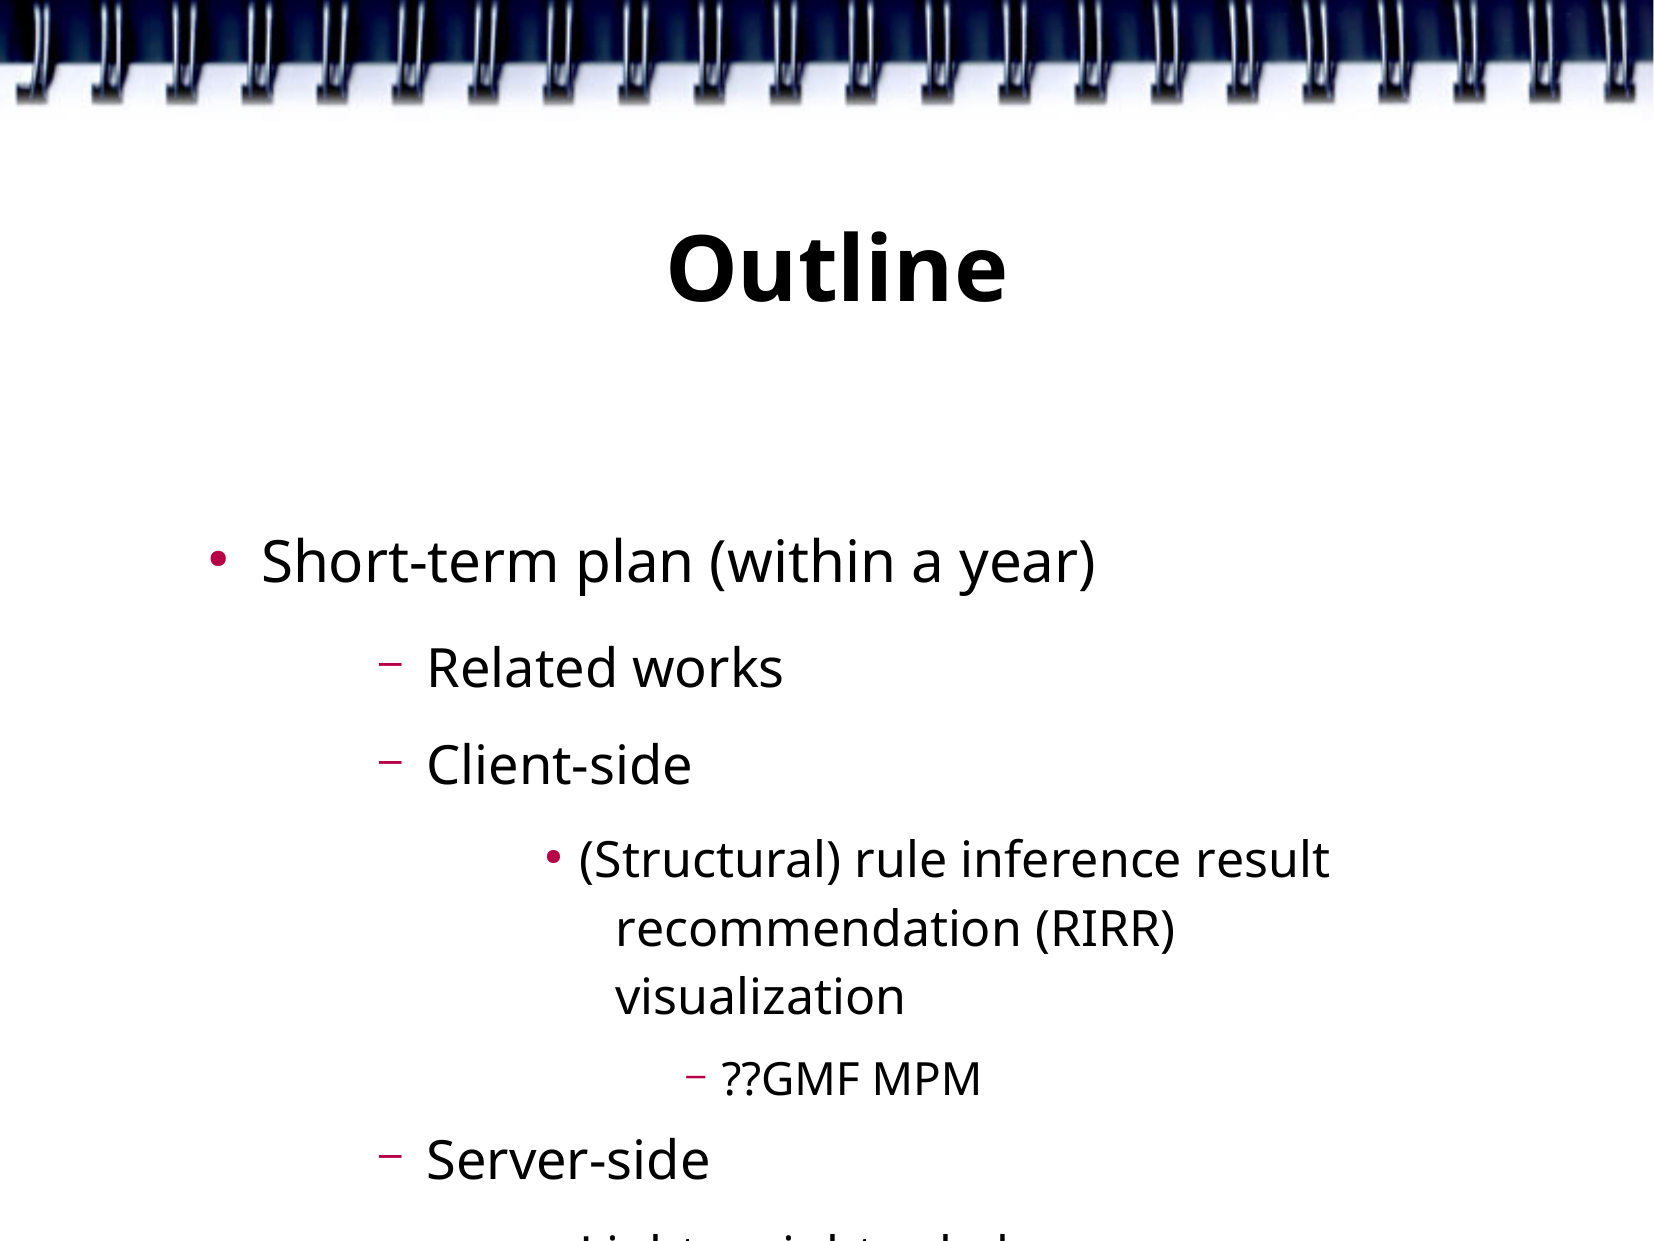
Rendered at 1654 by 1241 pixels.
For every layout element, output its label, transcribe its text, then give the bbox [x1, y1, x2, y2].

picture [0, 0, 1654, 121]
list Short-term plan (within a year) Related works Client-side (Structural) rule inference result recommendation (RIRR) visualization ??GMF MPM Server-side Light-weight rule-base [190, 520, 1472, 1201]
title Outline [139, 161, 1535, 370]
